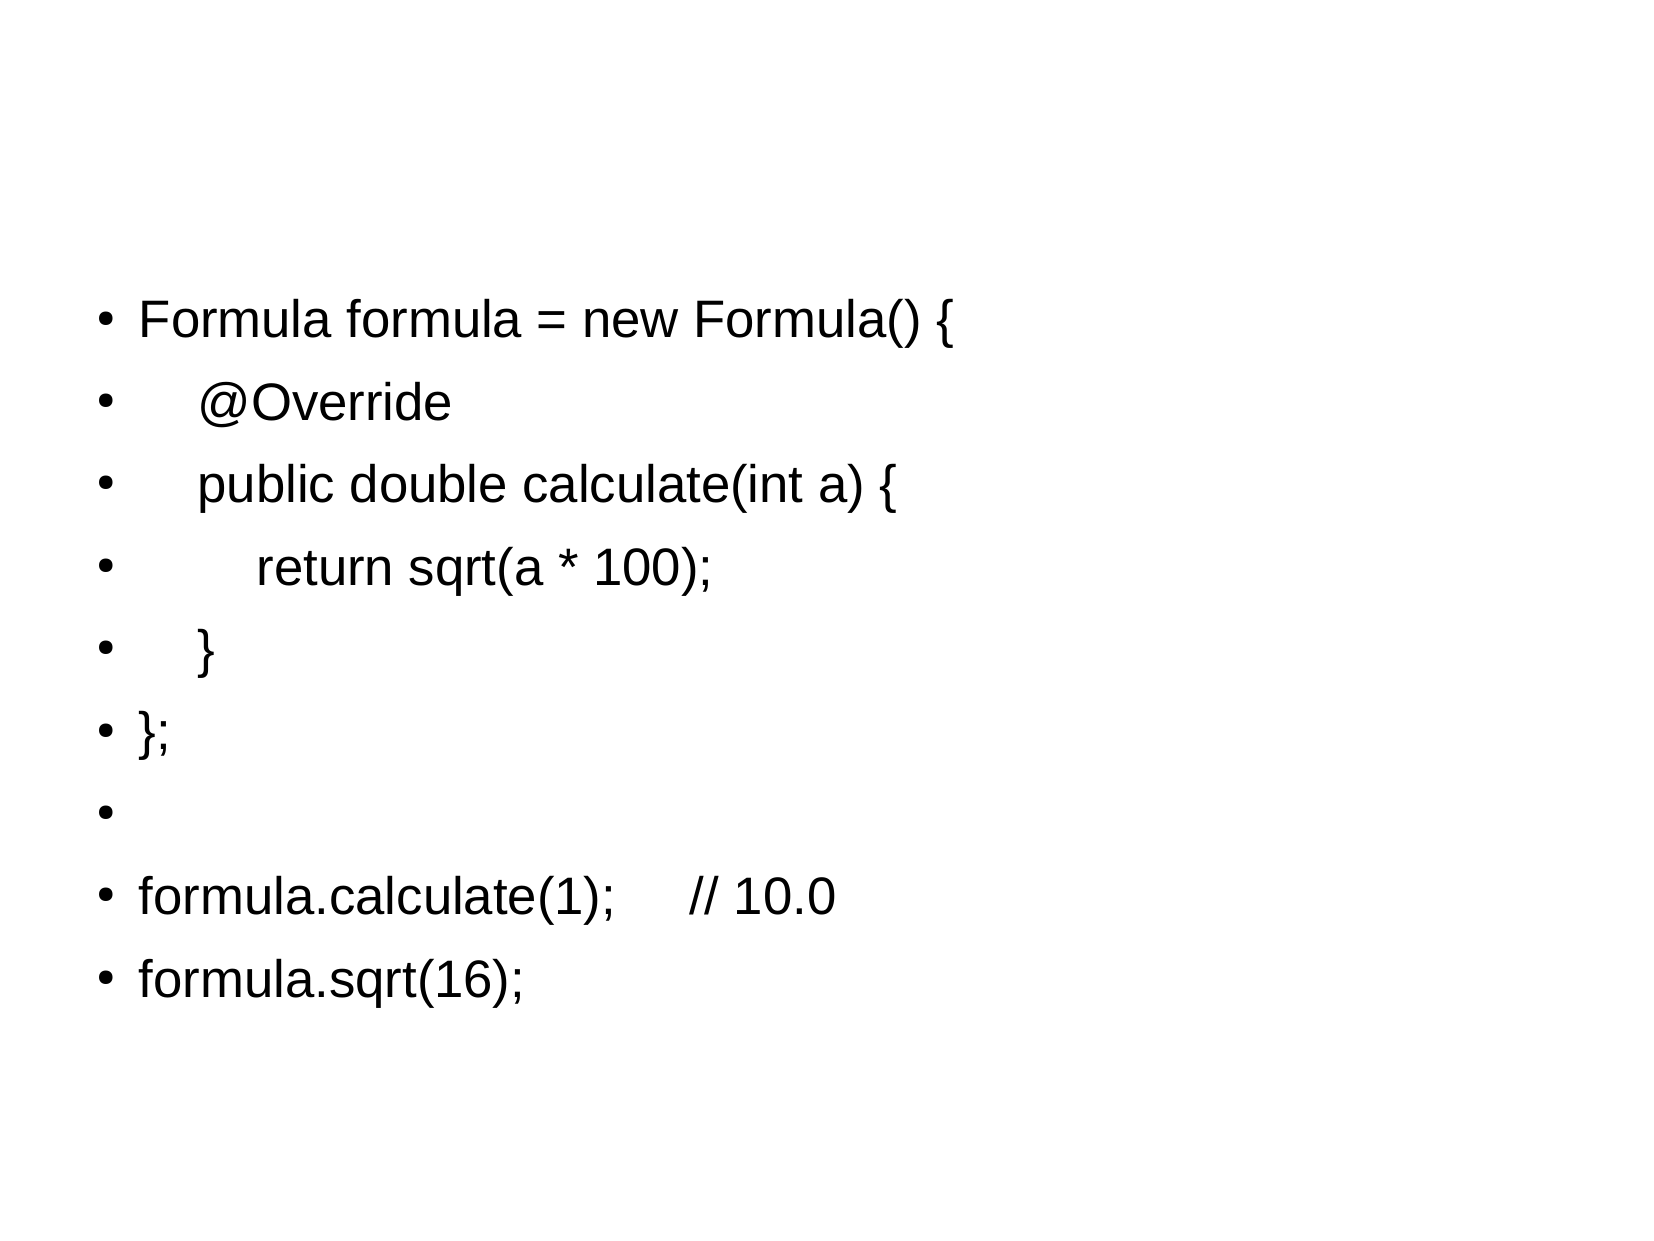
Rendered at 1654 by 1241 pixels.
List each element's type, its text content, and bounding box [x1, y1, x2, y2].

list Formula formula = new Formula() { @Override public double calculate(int a) { return sqrt(a * 100); } }; formula.calculate(1); // 10.0 formula.sqrt(16); [82, 290, 1571, 1010]
